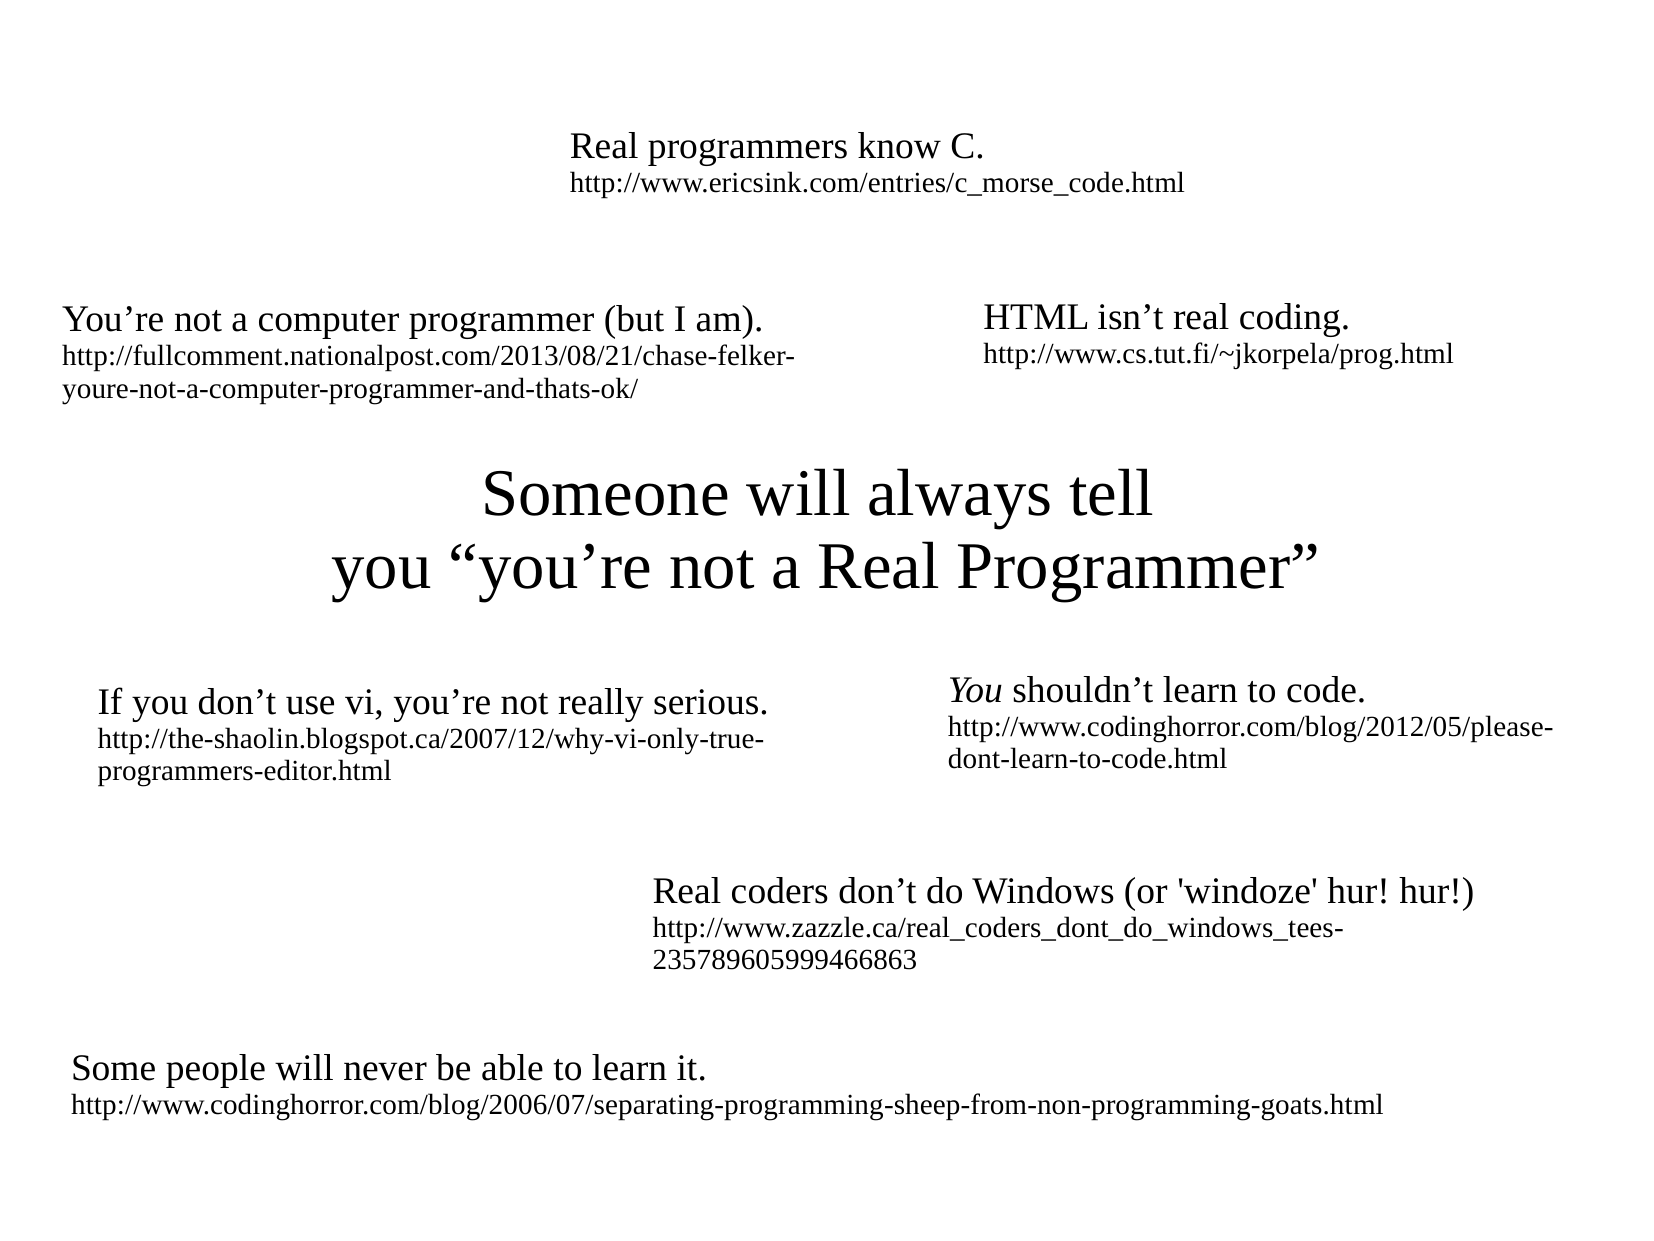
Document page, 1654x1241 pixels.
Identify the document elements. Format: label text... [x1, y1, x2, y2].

text_box You shouldn’t learn to code. http://www.codinghorror.com/blog/2012/05/please-dont-learn-to-code.html [933, 661, 1571, 783]
text_box Some people will never be able to learn it. http://www.codinghorror.com/blog/2006/07/separating-programming-sheep-from-non-programming-goats.html [56, 1039, 1512, 1217]
text_box You’re not a computer programmer (but I am). http://fullcomment.nationalpost.com/2013/08/21/chase-felker-youre-not-a-computer-programmer-and-thats-ok/ [47, 291, 875, 412]
text_box Real programmers know C. http://www.ericsink.com/entries/c_morse_code.html [555, 118, 1276, 207]
text_box HTML isn’t real coding. http://www.cs.tut.fi/~jkorpela/prog.html [968, 288, 1524, 377]
subtitle Someone will always tell you “you’re not a Real Programmer” [82, 49, 1571, 1010]
text_box If you don’t use vi, you’re not really serious. http://the-shaolin.blogspot.ca/2007/12/why-vi-only-true-programmers-editor.html [82, 673, 875, 851]
text_box Real coders don’t do Windows (or 'windoze' hur! hur!) http://www.zazzle.ca/real_coders_dont_do_windows_tees-235789605999466863 [637, 862, 1571, 984]
